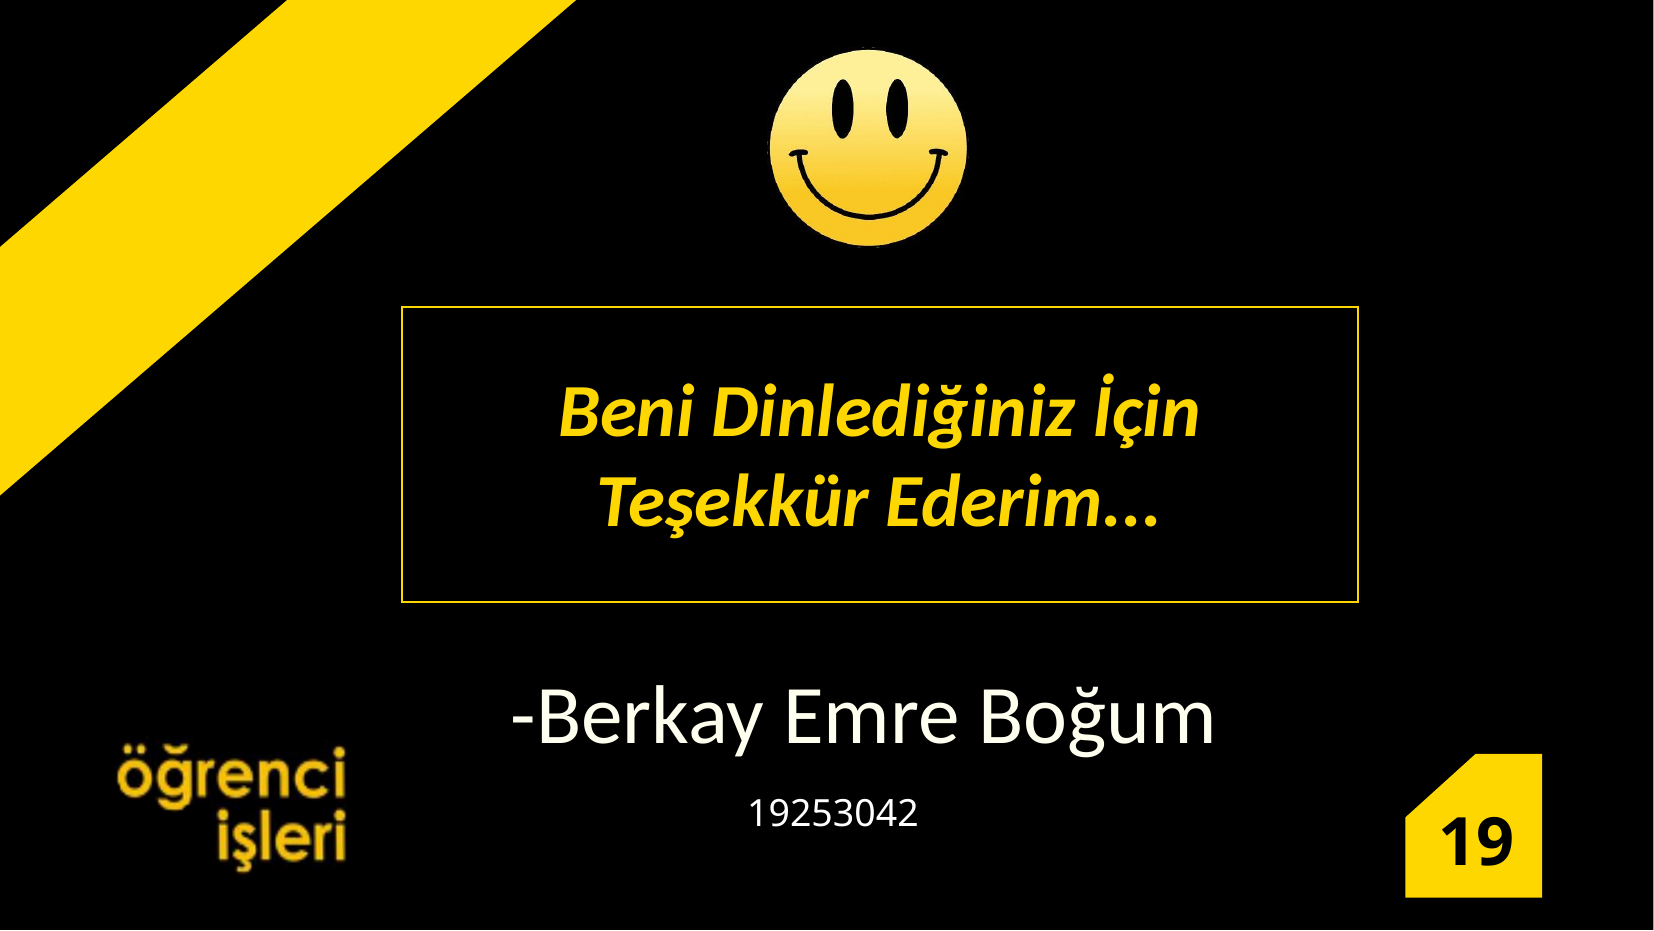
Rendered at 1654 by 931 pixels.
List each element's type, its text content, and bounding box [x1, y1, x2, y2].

picture [70, 708, 420, 929]
text_box [0, 0, 577, 496]
text_box [1405, 801, 1543, 898]
text_box 19253042 [732, 779, 945, 844]
text_box [1434, 753, 1543, 791]
text_box Beni Dinlediğiniz İçin Teşekkür Ederim... [403, 354, 1357, 550]
text_box -Berkay Emre Boğum [496, 673, 1241, 772]
picture [767, 47, 969, 249]
text_box 19 [1423, 791, 1543, 887]
